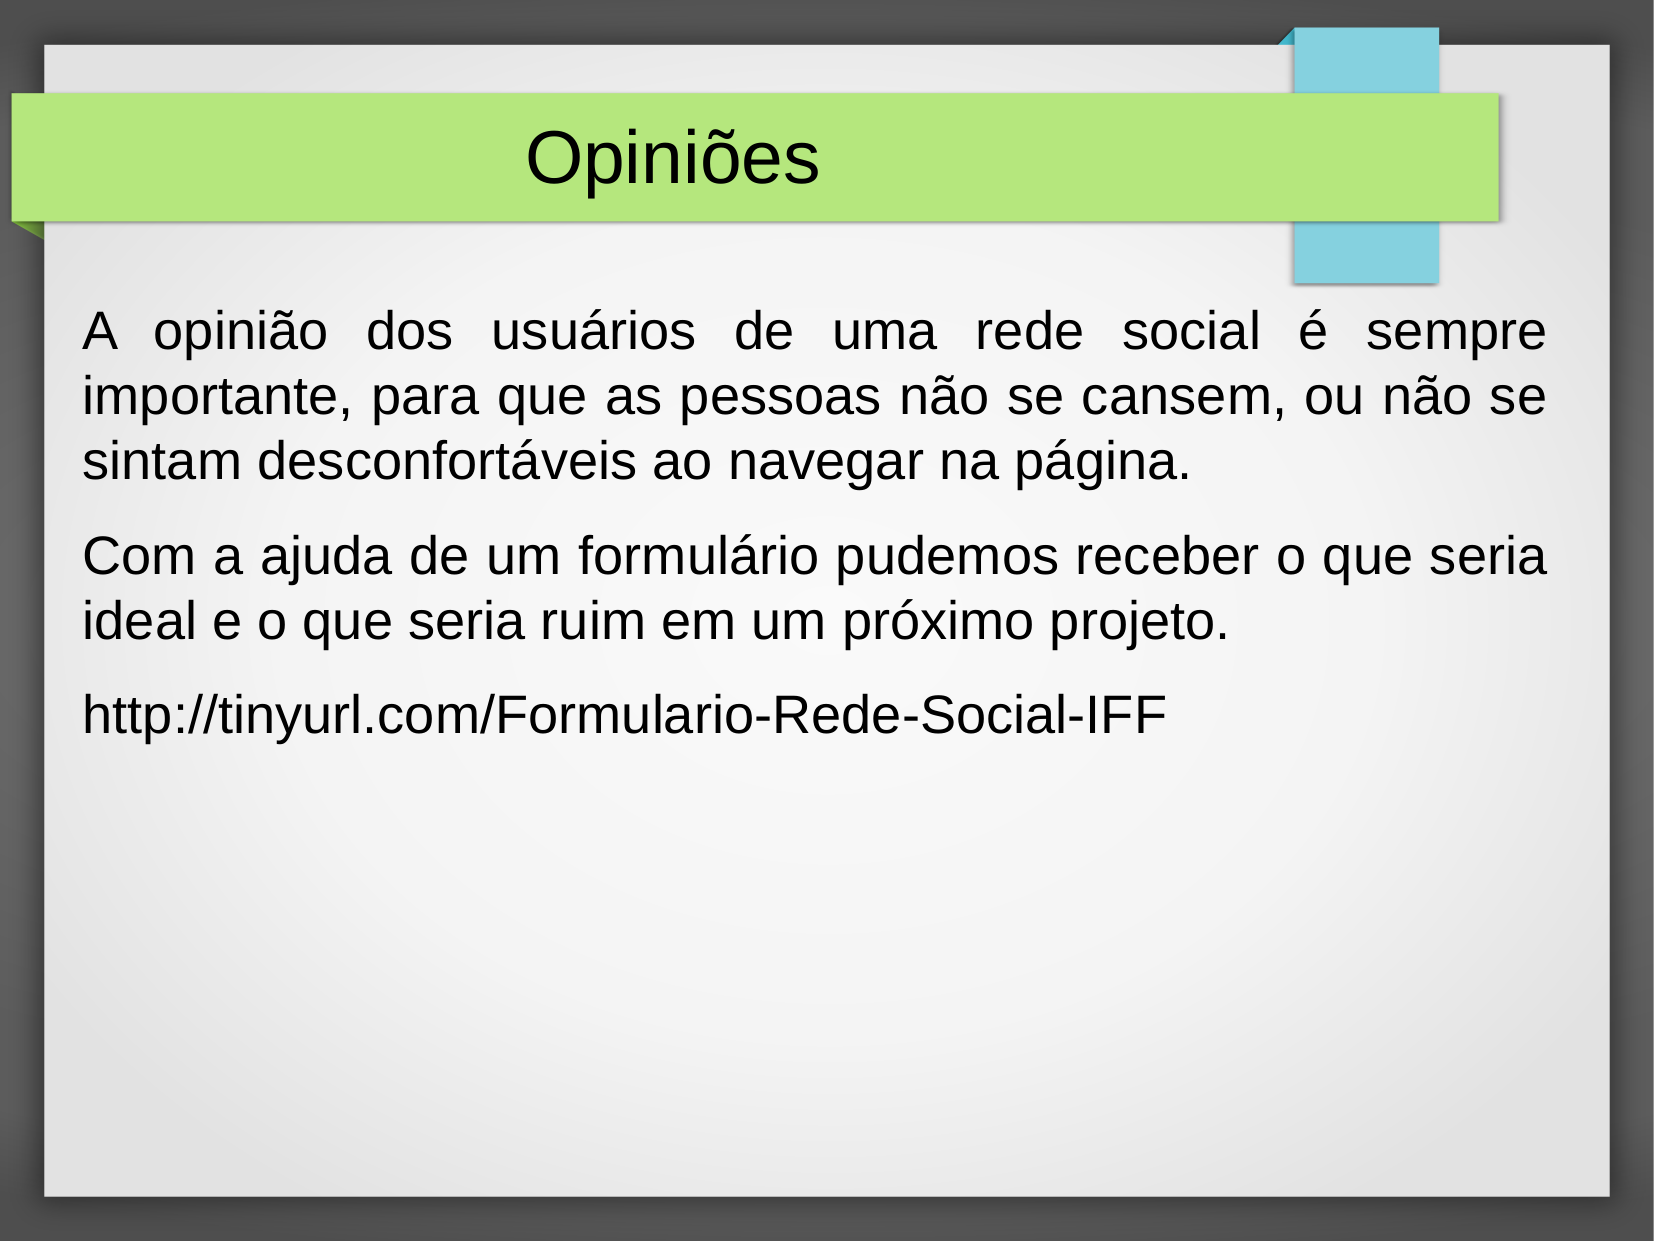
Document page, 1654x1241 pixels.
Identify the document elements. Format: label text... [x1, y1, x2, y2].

picture [0, 0, 1654, 1241]
text_box Opiniões [82, 94, 1264, 213]
text_box A opinião dos usuários de uma rede social é sempre importante, para que as pessoas não se cansem, ou não se sintam desconfortáveis ao navegar na página. Com a ajuda de um formulário pudemos receber o que seria ideal e o que seria ruim em um próximo projeto. http://tinyurl.com/Formulario-Rede-Social-IFF [82, 295, 1571, 1015]
